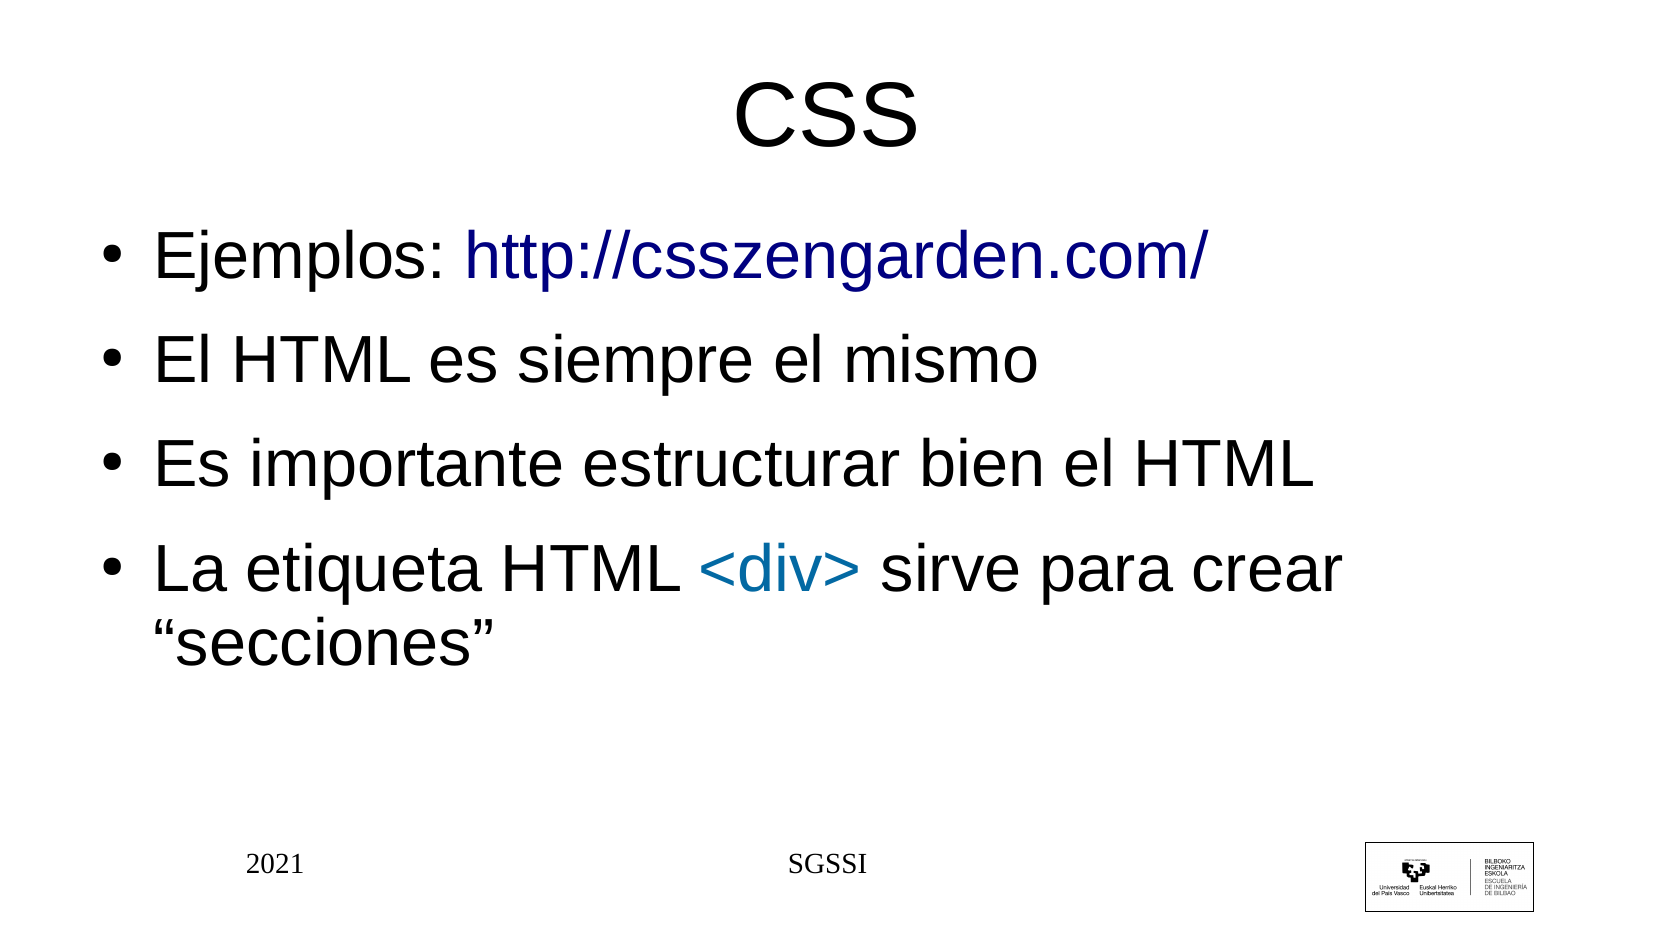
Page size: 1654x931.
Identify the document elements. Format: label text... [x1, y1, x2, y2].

picture [1366, 843, 1533, 911]
title CSS [82, 37, 1571, 193]
list Ejemplos: http://csszengarden.com/ El HTML es siempre el mismo Es importante estructurar bien el HTML La etiqueta HTML <div> sirve para crear “secciones” [82, 217, 1456, 758]
